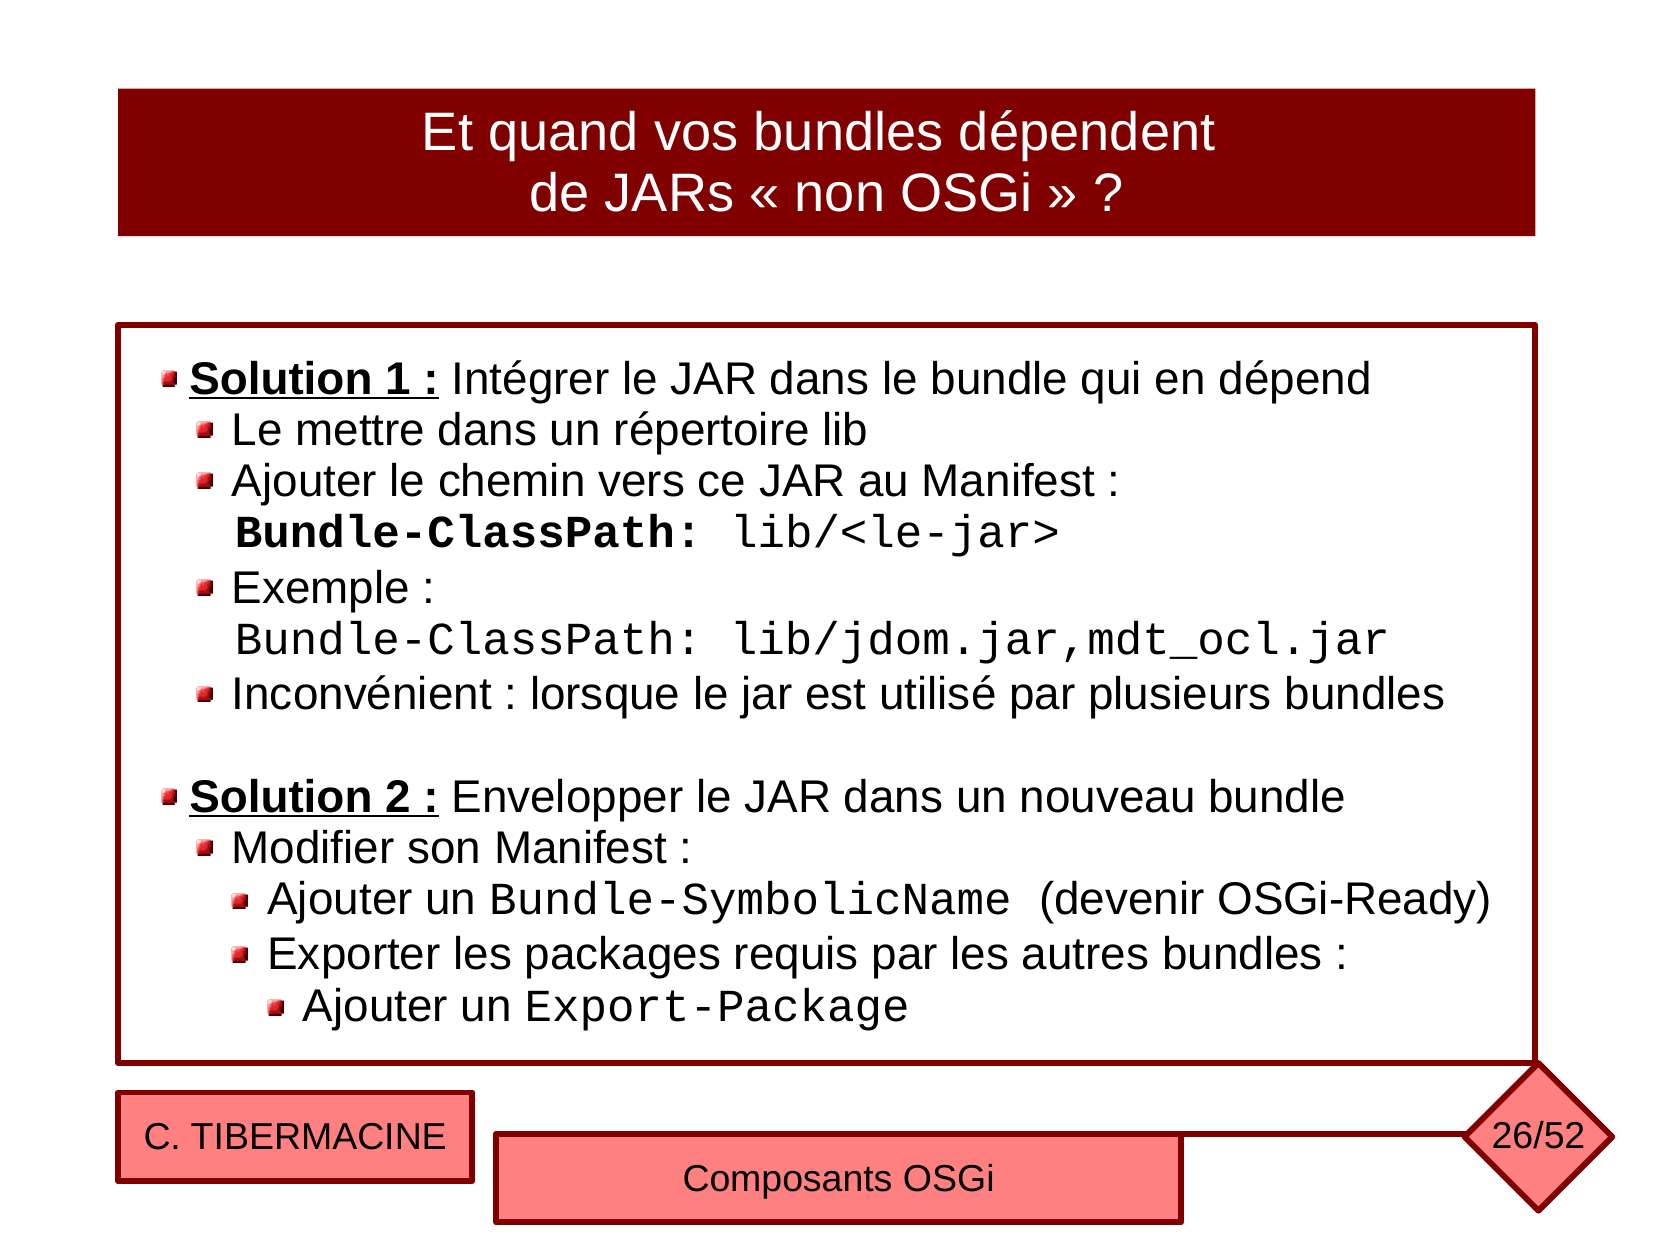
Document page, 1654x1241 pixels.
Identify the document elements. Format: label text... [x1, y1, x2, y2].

text_box [1464, 1125, 1476, 1149]
text_box Composants OSGi [496, 1133, 1182, 1223]
text_box [1533, 1206, 1544, 1211]
text_box [1495, 1062, 1582, 1106]
text_box Solution 1 : Intégrer le JAR dans le bundle qui en dépend Le mettre dans un répertoire lib Ajouter le chemin vers ce JAR au Manifest : Bundle-ClassPath: lib/<le-jar> Exemple : Bundle-ClassPath: lib/jdom.jar,mdt_ocl.jar Inconvénient : lorsque le jar est utilisé par plusieurs bundles Solution 2 : Envelopper le JAR dans un nouveau bundle Modifier son Manifest : Ajouter un Bundle-SymbolicName (devenir OSGi-Ready) Exporter les packages requis par les autres bundles : Ajouter un Export-Package [118, 324, 1536, 1063]
picture [161, 370, 177, 387]
picture [196, 839, 213, 856]
text_box Et quand vos bundles dépendent de JARs « non OSGi » ? [118, 88, 1536, 237]
text_box [1601, 1125, 1613, 1149]
picture [196, 472, 213, 489]
text_box <numéro>/52 [1476, 1106, 1601, 1206]
picture [267, 999, 284, 1016]
picture [231, 893, 248, 909]
text_box C. TIBERMACINE [118, 1092, 473, 1182]
picture [196, 421, 213, 438]
picture [231, 946, 248, 963]
picture [196, 579, 213, 596]
picture [161, 788, 177, 805]
picture [196, 686, 213, 702]
